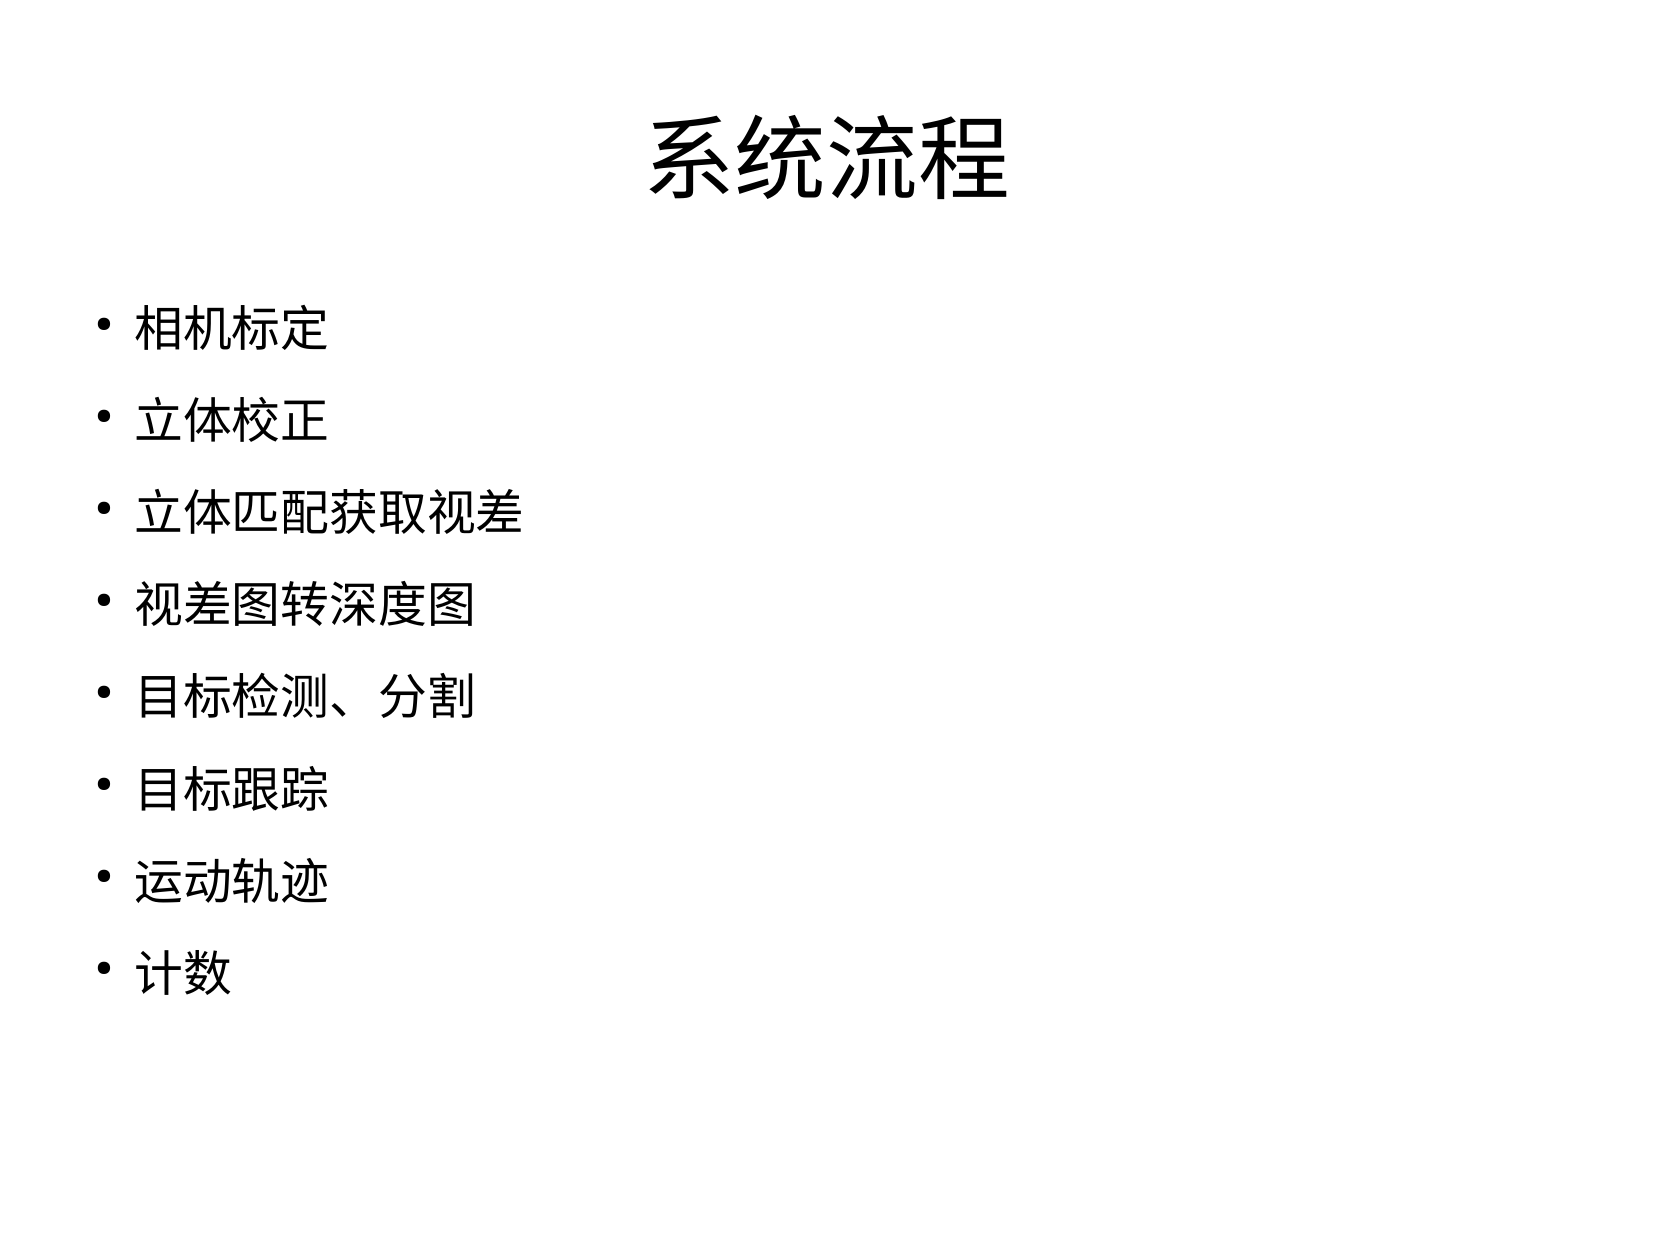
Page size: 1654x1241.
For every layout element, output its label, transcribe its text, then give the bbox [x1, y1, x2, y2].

title 系统流程 [82, 49, 1571, 257]
list 相机标定 立体校正 立体匹配获取视差 视差图转深度图 目标检测、分割 目标跟踪 运动轨迹 计数 [82, 290, 1571, 1010]
